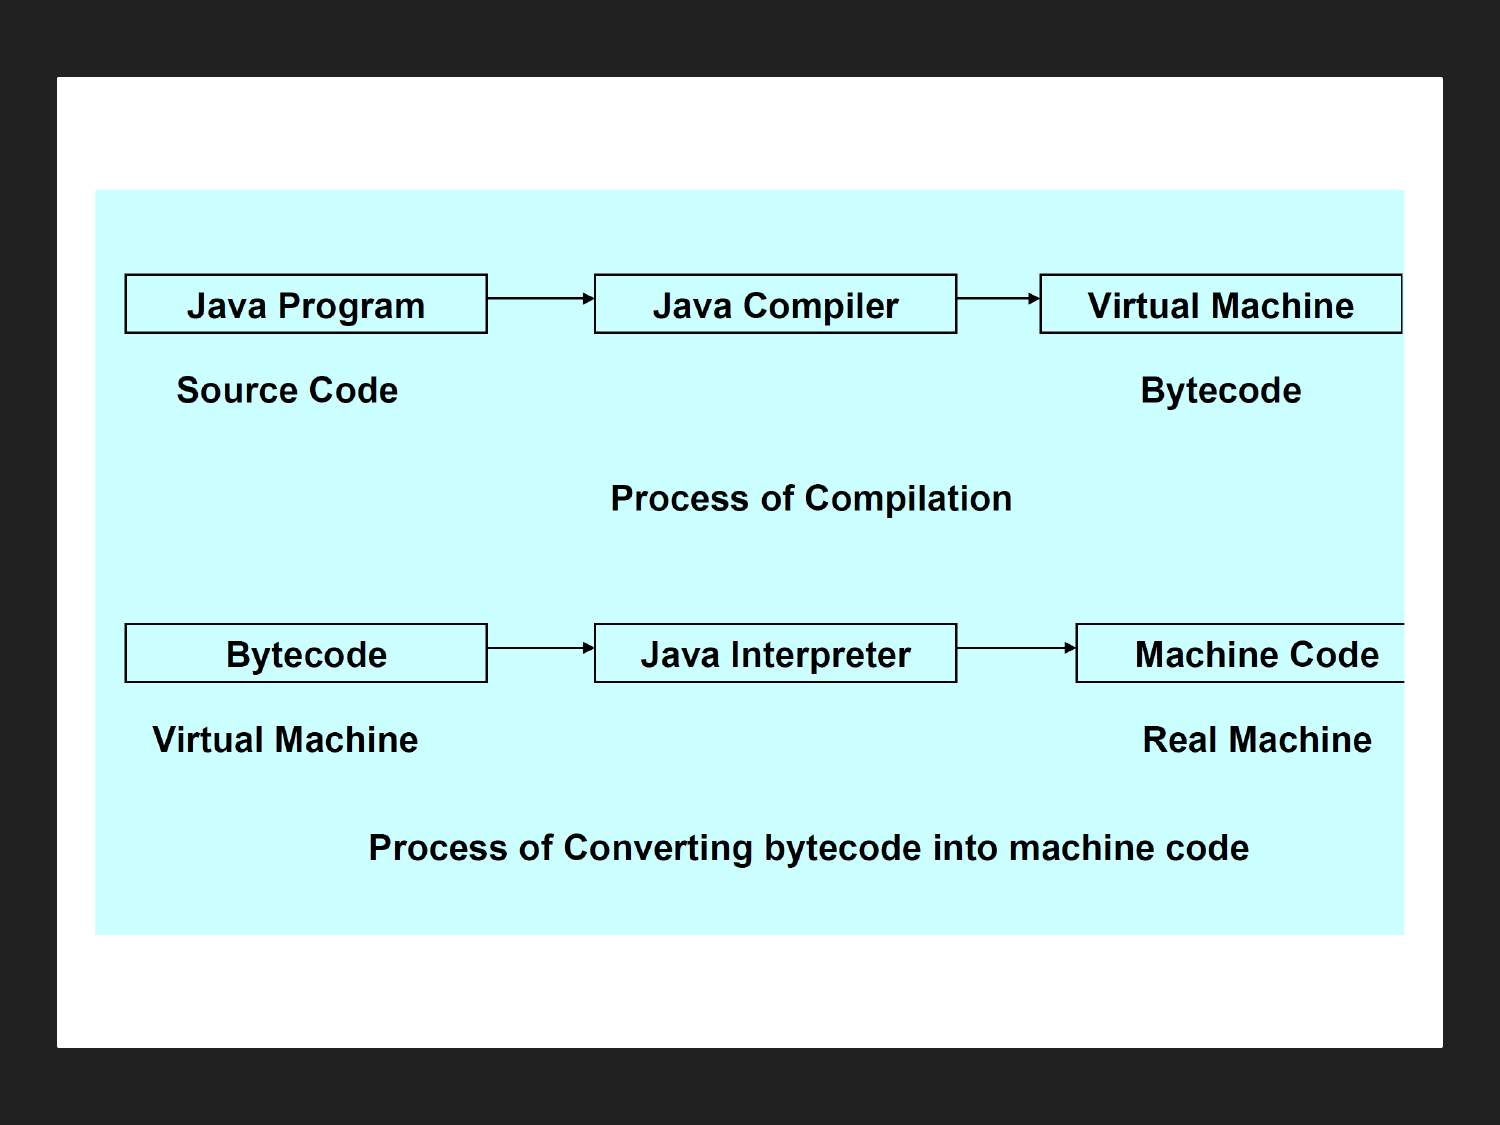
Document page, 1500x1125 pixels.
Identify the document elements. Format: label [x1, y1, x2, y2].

picture [95, 190, 1405, 935]
text_box [0, 0, 1500, 1125]
